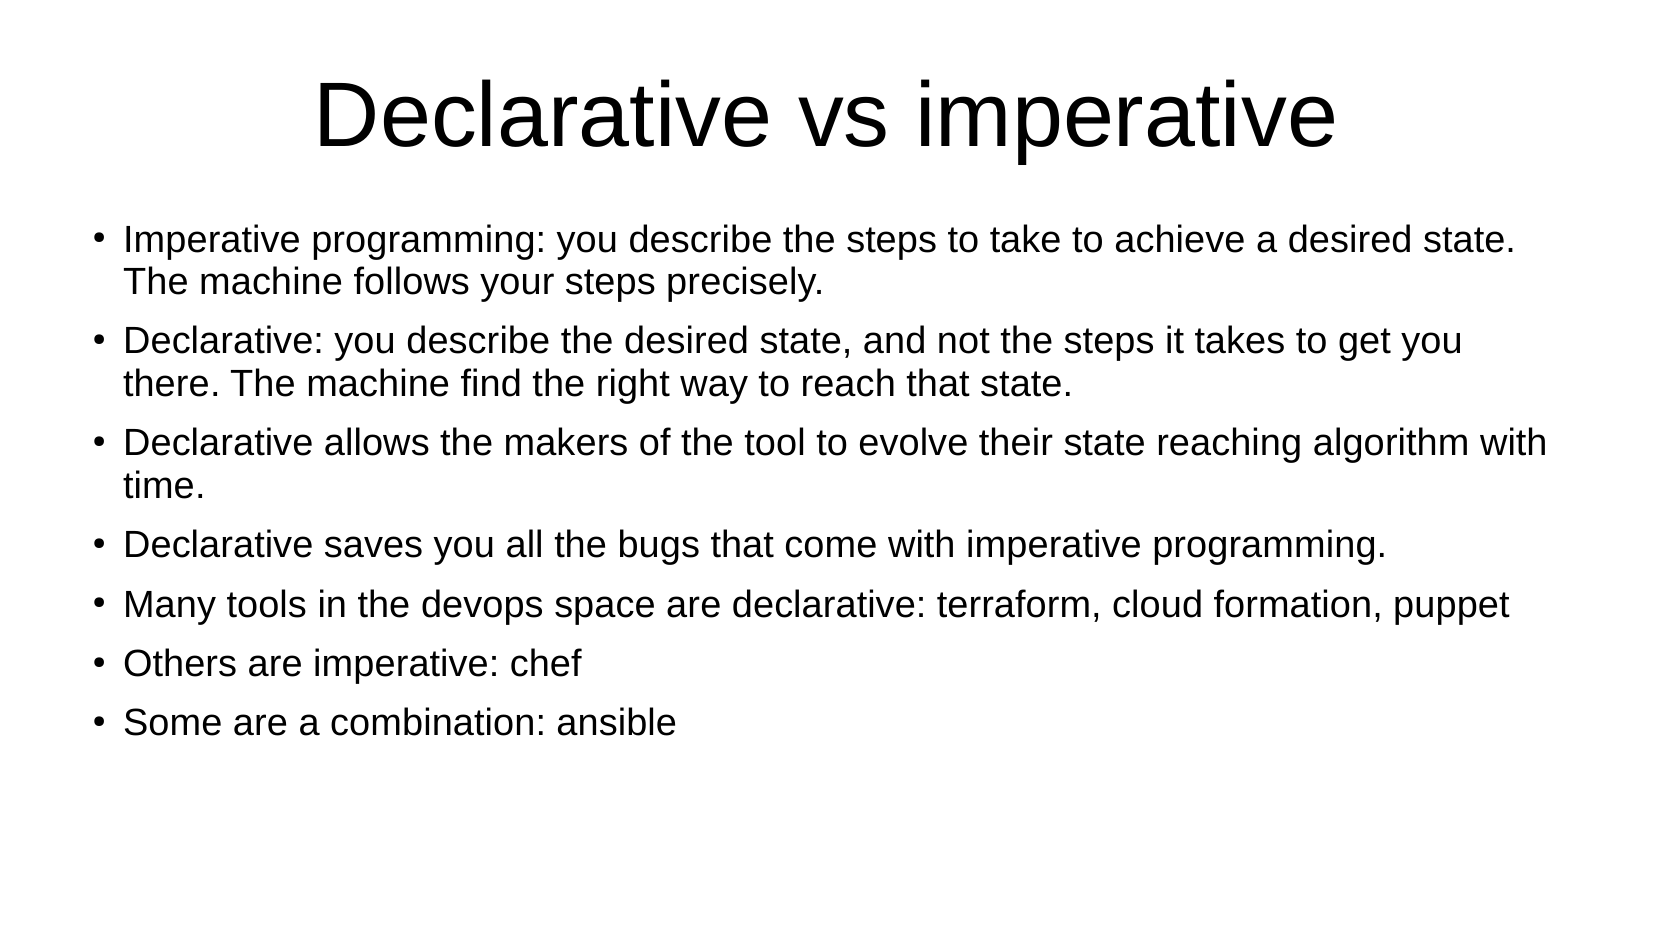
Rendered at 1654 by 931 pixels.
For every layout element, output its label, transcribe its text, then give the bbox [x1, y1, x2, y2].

title Declarative vs imperative [82, 37, 1571, 193]
list Imperative programming: you describe the steps to take to achieve a desired state. The machine follows your steps precisely. Declarative: you describe the desired state, and not the steps it takes to get you there. The machine find the right way to reach that state. Declarative allows the makers of the tool to evolve their state reaching algorithm with time. Declarative saves you all the bugs that come with imperative programming. Many tools in the devops space are declarative: terraform, cloud formation, puppet Others are imperative: chef Some are a combination: ansible [82, 217, 1571, 758]
